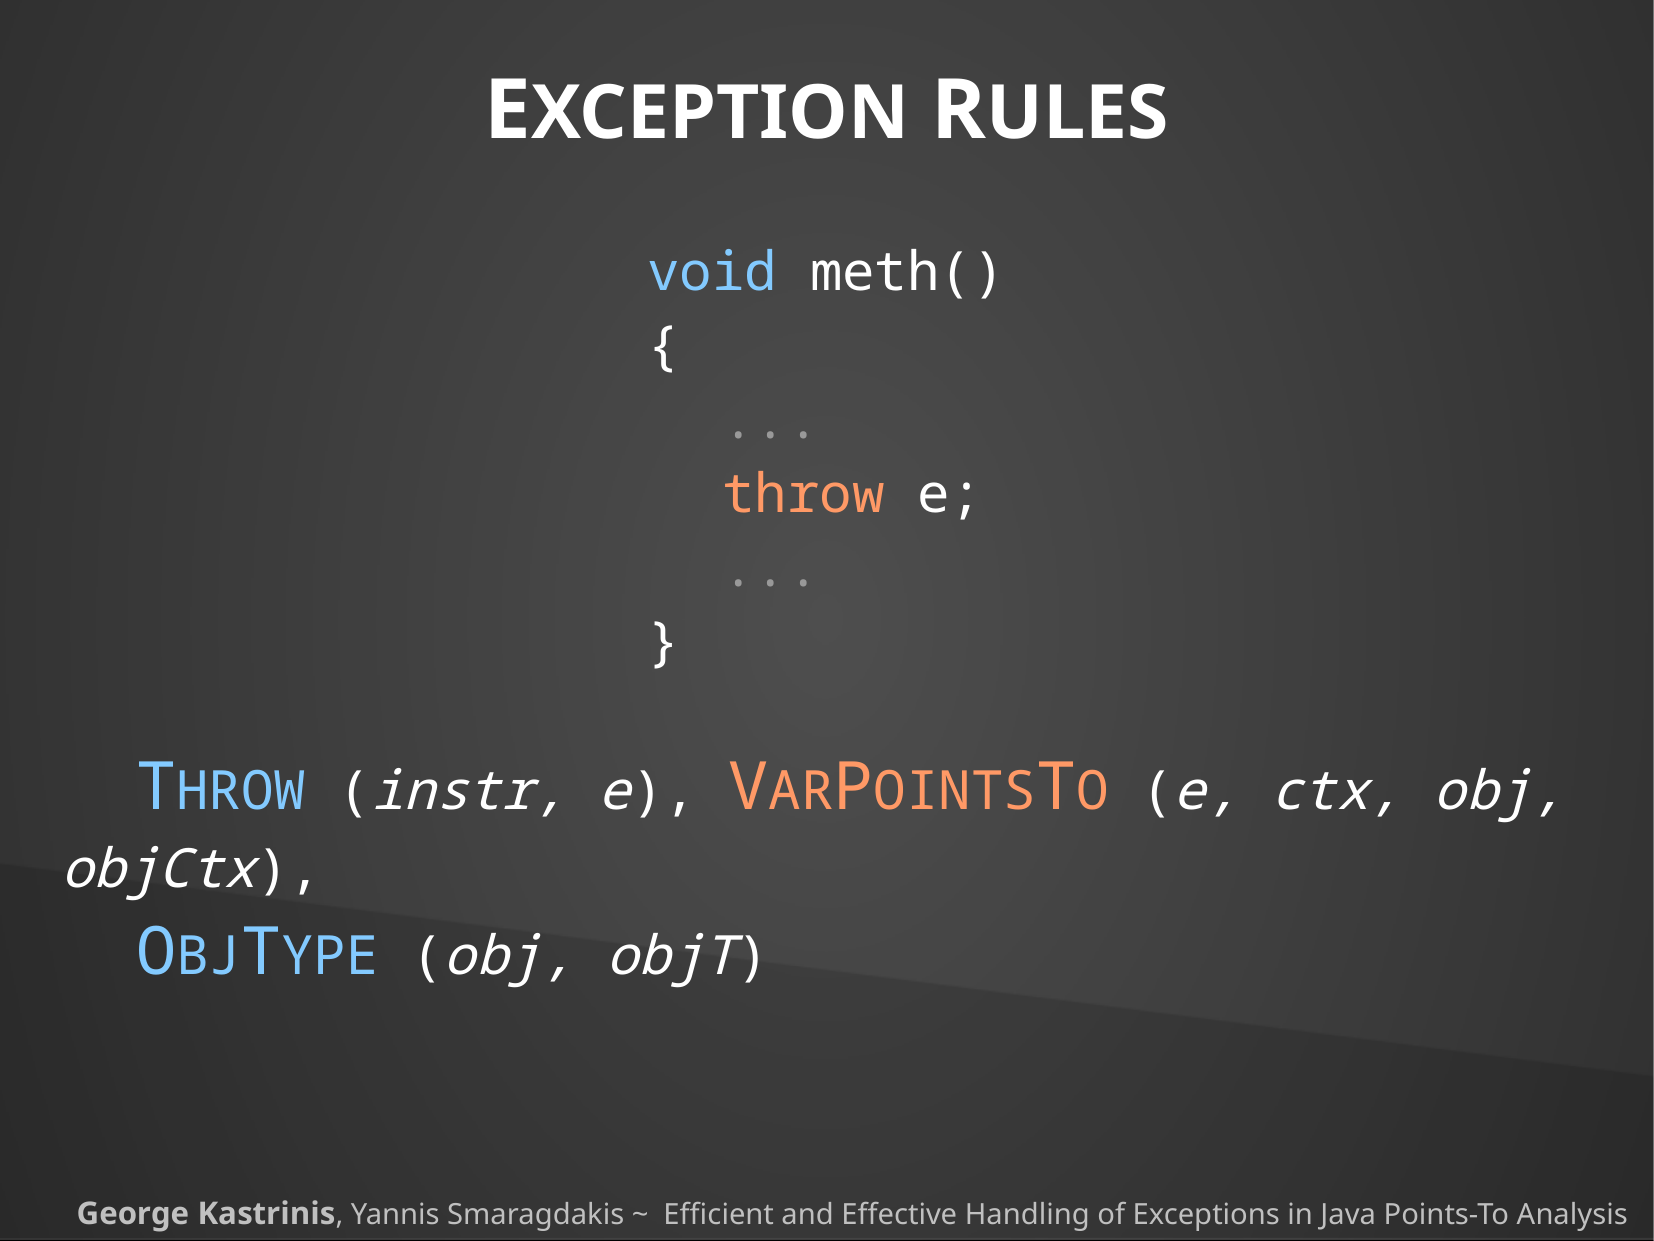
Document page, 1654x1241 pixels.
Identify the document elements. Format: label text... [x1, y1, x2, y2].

text_box void meth() { ... throw e; ... } [632, 225, 1021, 512]
picture [0, 0, 1654, 1241]
text_box THROW (instr, e), VARPOINTSTO (e, ctx, obj, objCtx), OBJTYPE (obj, objT) [46, 640, 1607, 855]
text_box EXCEPTION RULES [463, 41, 1191, 151]
